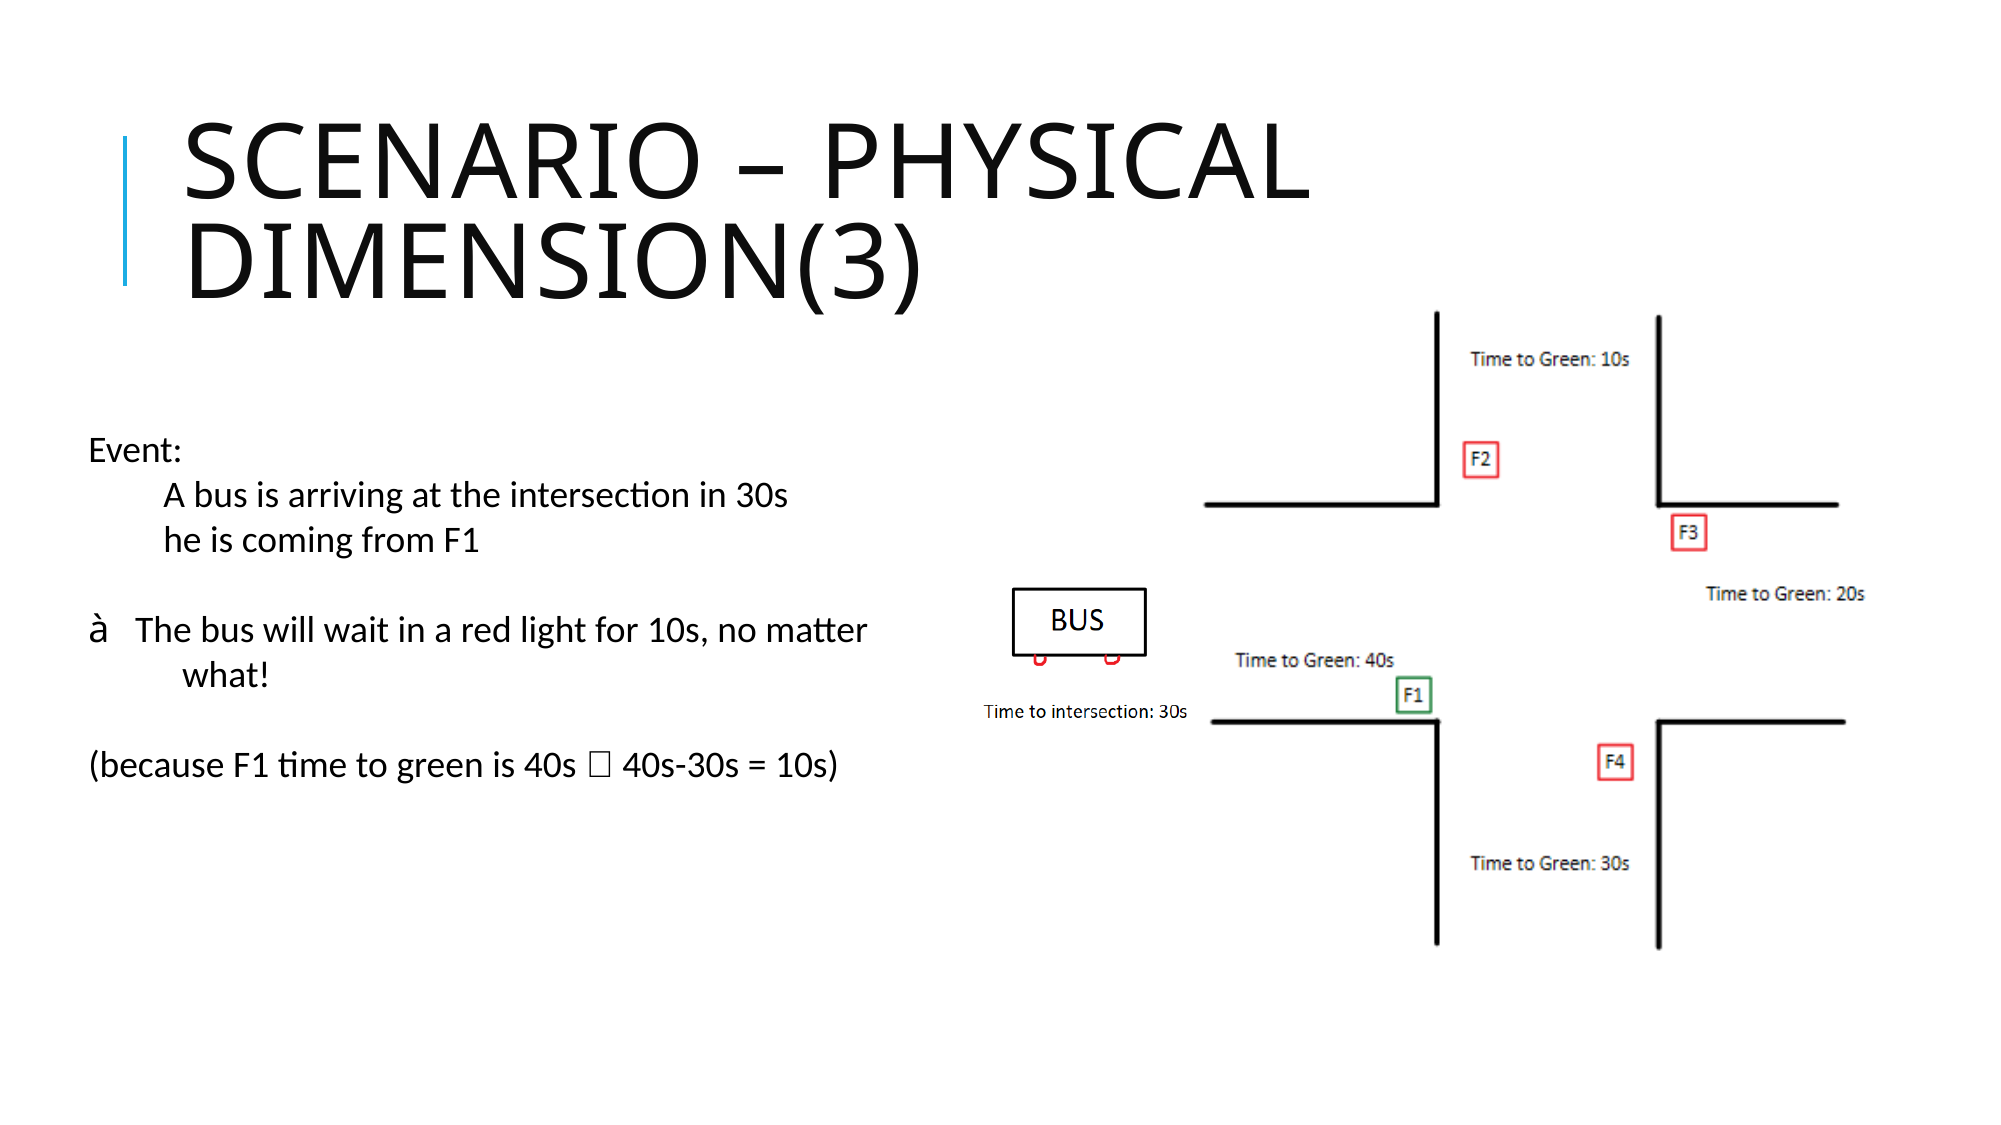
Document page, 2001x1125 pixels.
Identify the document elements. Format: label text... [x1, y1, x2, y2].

title Scenario – Physical Dimension(3) [168, 96, 1763, 343]
text_box Event: A bus is arriving at the intersection in 30s he is coming from F1 The bus will wait in a red light for 10s, no matter what! (because F1 time to green is 40s  40s-30s = 10s) [73, 372, 953, 798]
picture [968, 277, 1890, 980]
